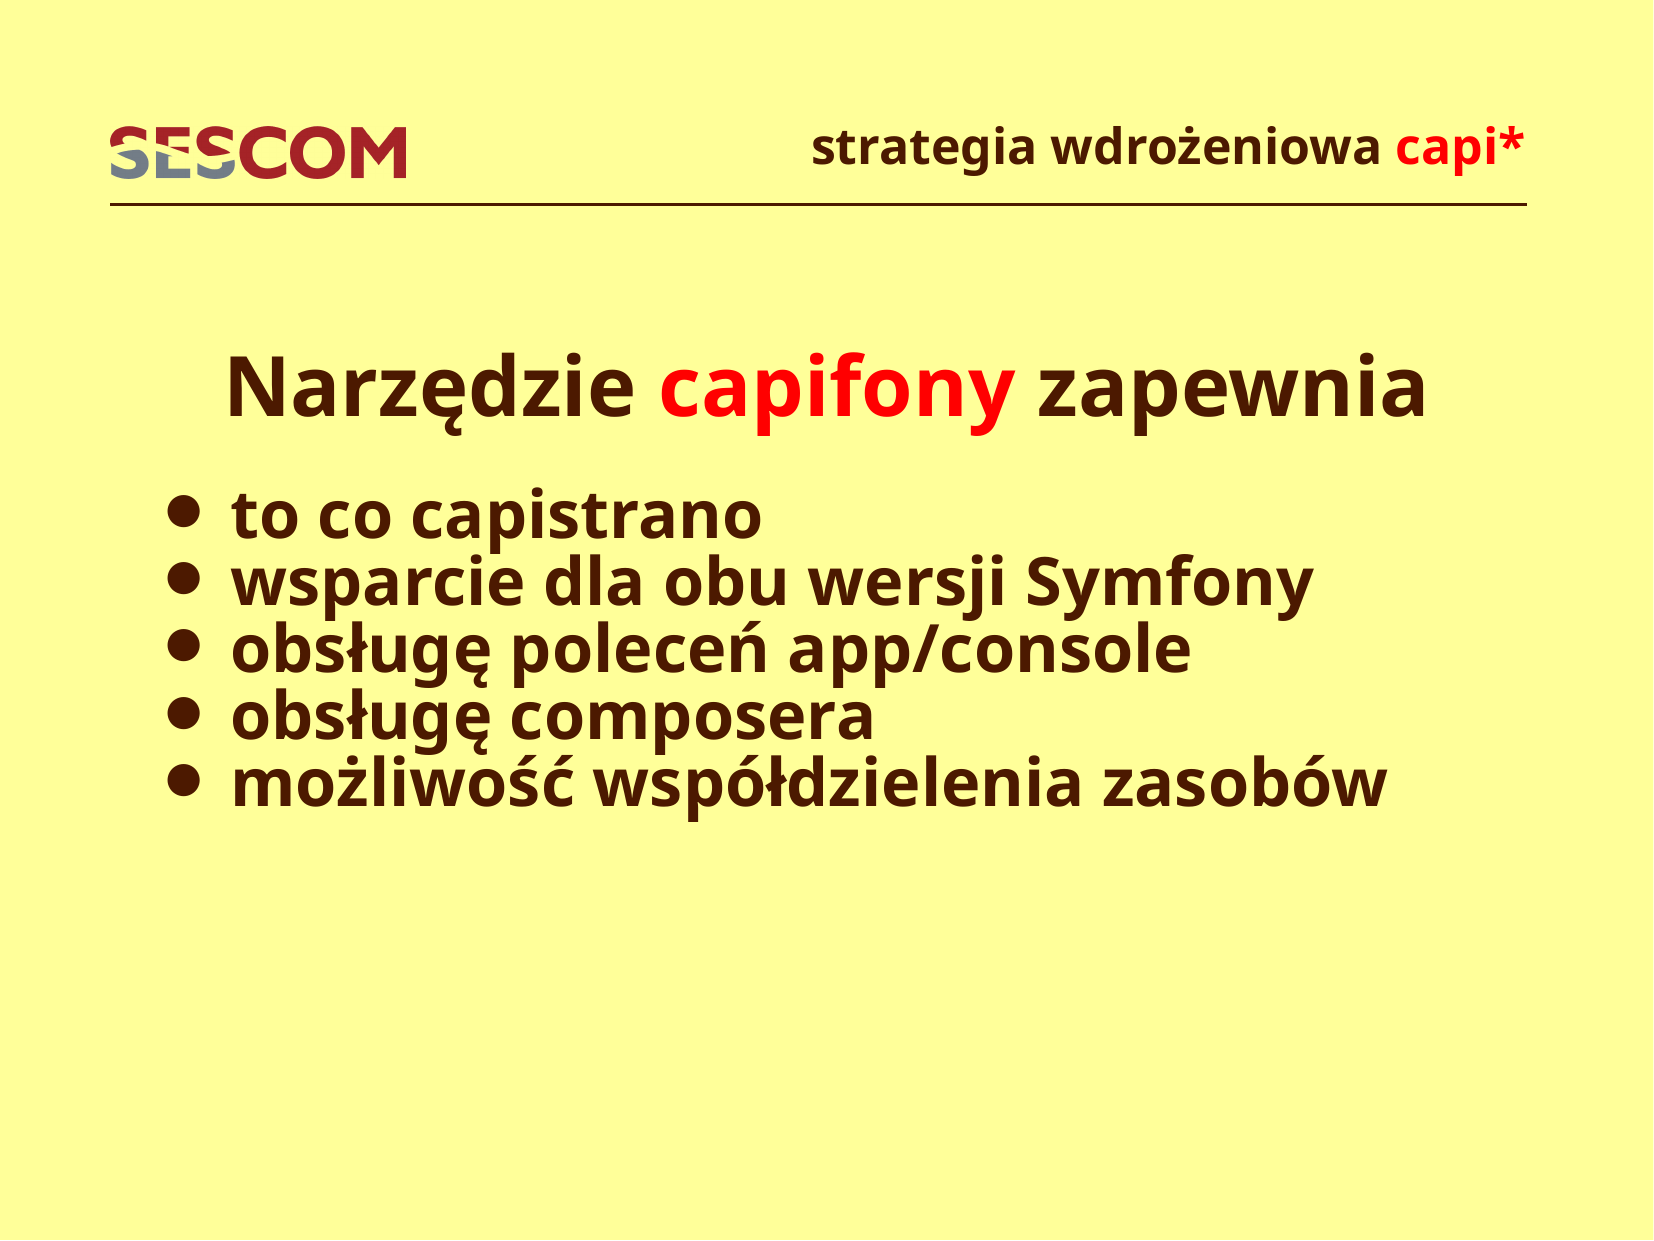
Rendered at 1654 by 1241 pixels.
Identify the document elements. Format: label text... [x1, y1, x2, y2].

text_box Narzędzie capifony zapewnia [162, 320, 1492, 477]
text_box strategia wdrożeniowa capi* [448, 103, 1541, 207]
text_box to co capistrano wsparcie dla obu wersji Symfony obsługę poleceń app/console obsługę composera możliwość współdzielenia zasobów [147, 477, 1595, 1100]
picture [110, 126, 406, 179]
